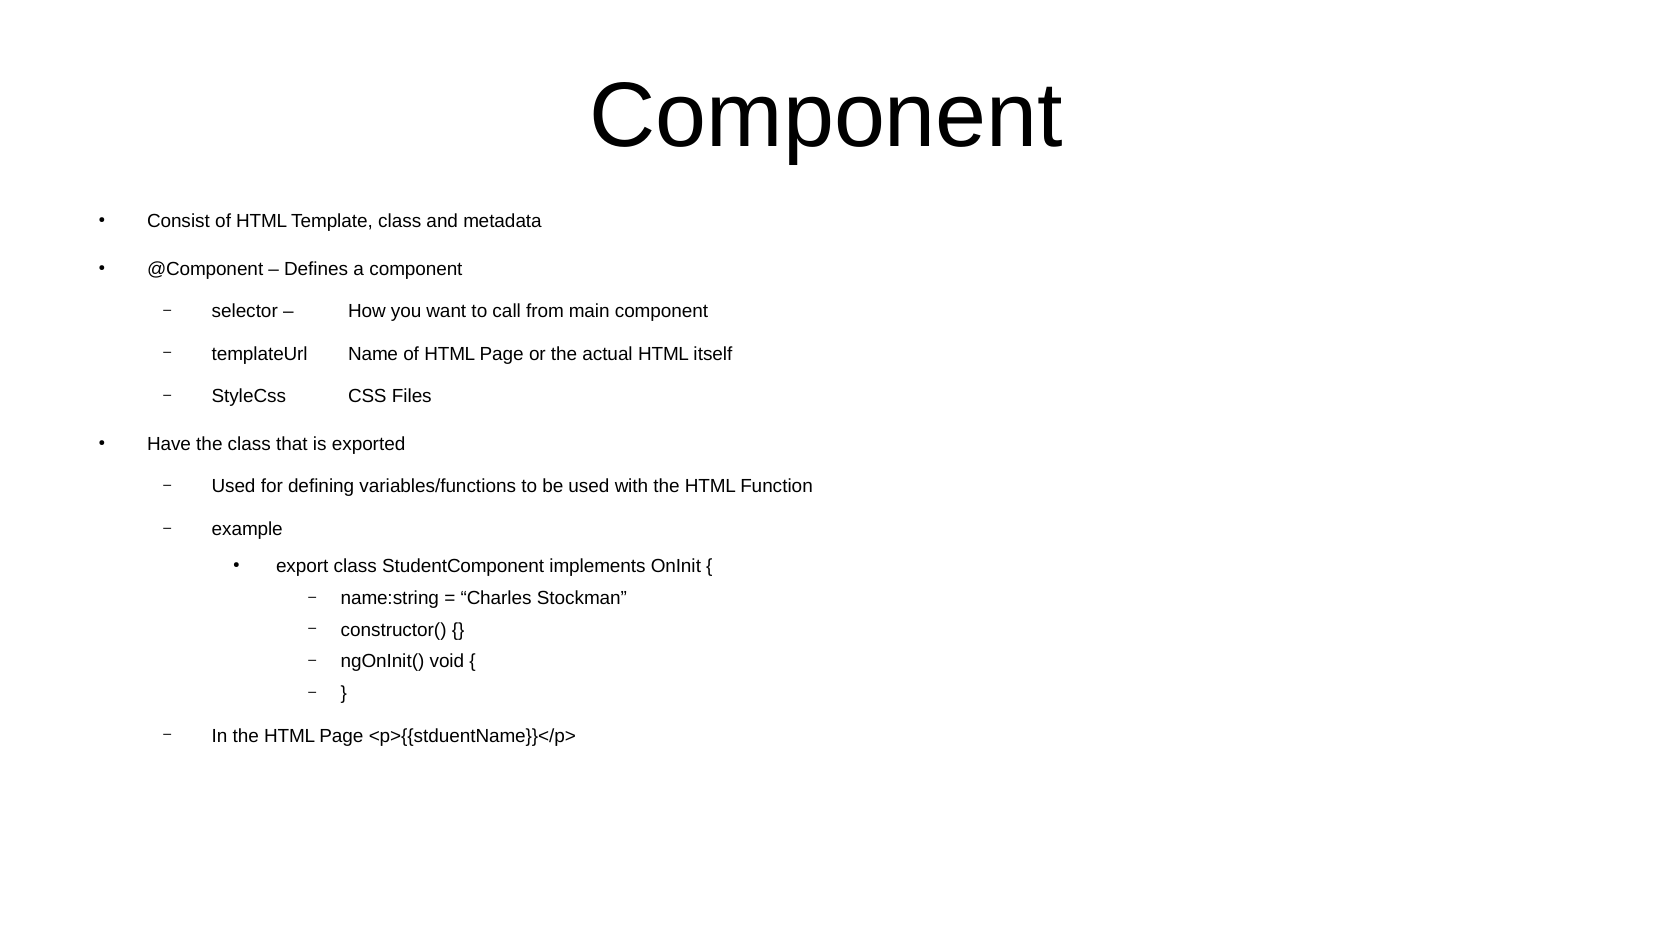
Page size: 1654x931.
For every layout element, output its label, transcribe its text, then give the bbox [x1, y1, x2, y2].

list Consist of HTML Template, class and metadata @Component – Defines a component selector – How you want to call from main component templateUrl Name of HTML Page or the actual HTML itself StyleCss CSS Files Have the class that is exported Used for defining variables/functions to be used with the HTML Function example export class StudentComponent implements OnInit { name:string = “Charles Stockman” constructor() {} ngOnInit() void { } In the HTML Page <p>{{stduentName}}</p> [82, 210, 1571, 750]
title Component [82, 37, 1571, 193]
